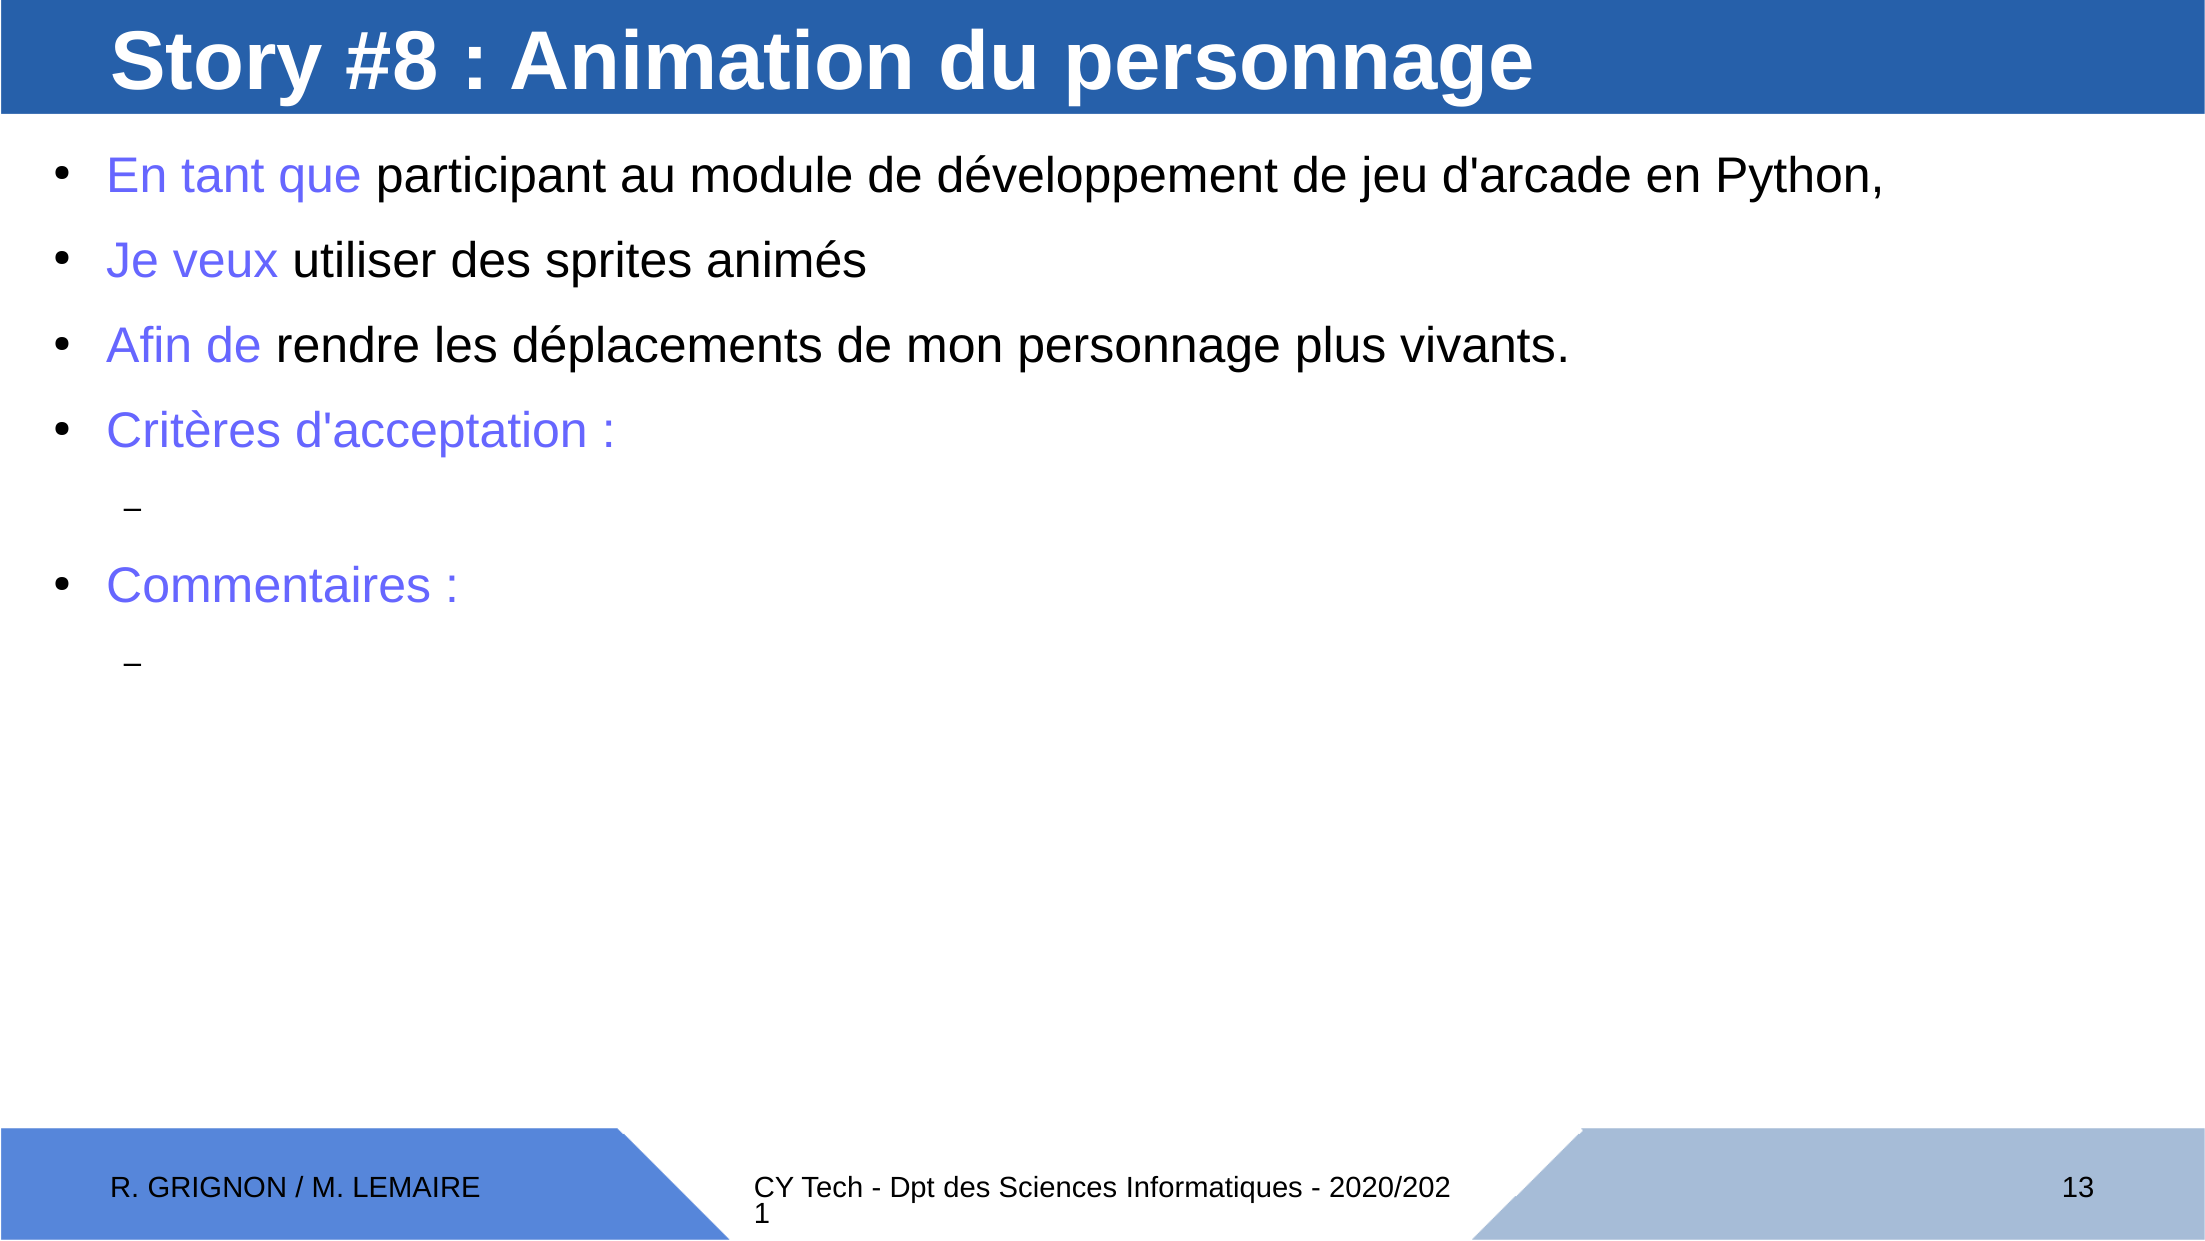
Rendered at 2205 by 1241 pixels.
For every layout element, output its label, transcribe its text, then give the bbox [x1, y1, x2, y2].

list En tant que participant au module de développement de jeu d'arcade en Python, Je veux utiliser des sprites animés Afin de rendre les déplacements de mon personnage plus vivants. Critères d'acceptation : Commentaires : [35, 217, 2186, 1087]
title Story #8 : Animation du personnage [110, 49, 2095, 217]
picture [0, 0, 2205, 1241]
